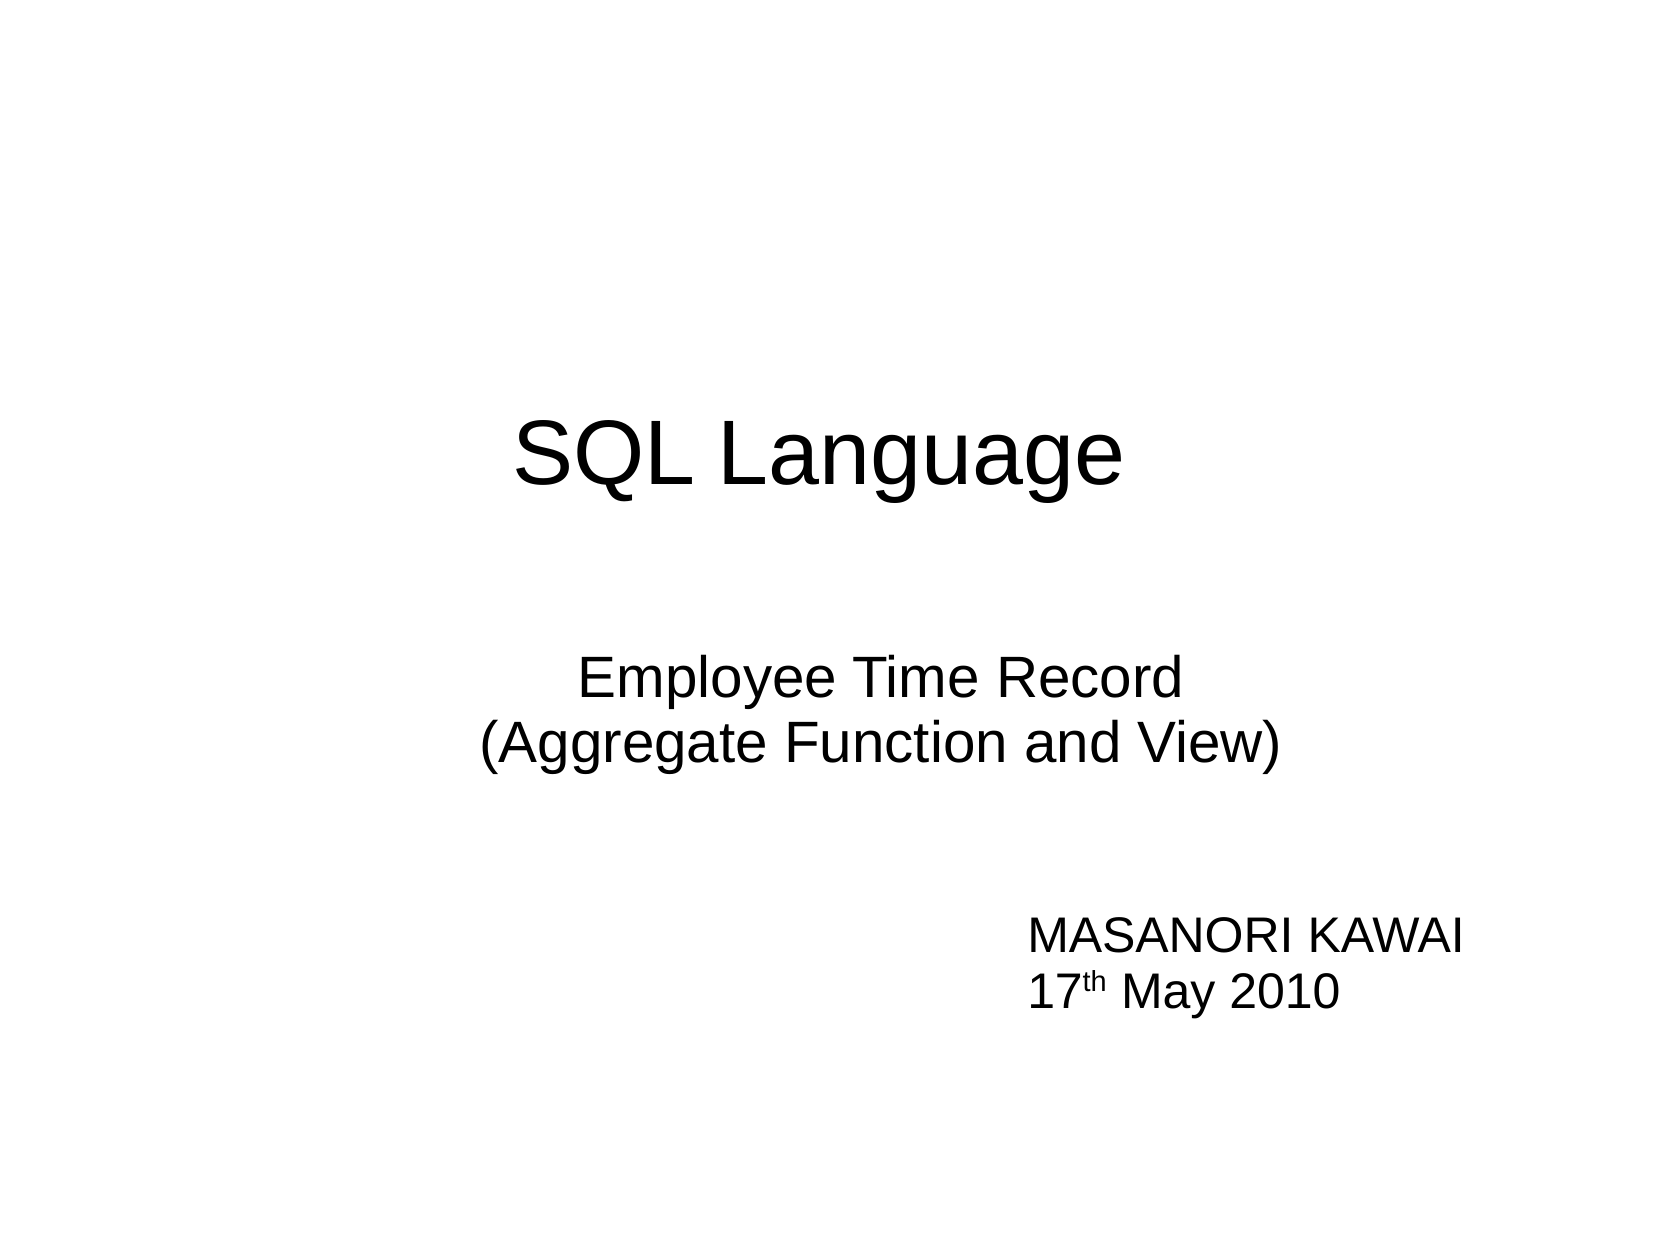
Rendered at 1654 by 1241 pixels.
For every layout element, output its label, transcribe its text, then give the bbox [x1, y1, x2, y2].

title SQL Language [75, 370, 1564, 638]
text_box Employee Time Record (Aggregate Function and View) [375, 637, 1388, 782]
text_box MASANORI KAWAI 17th May 2010 [1012, 900, 1501, 1051]
